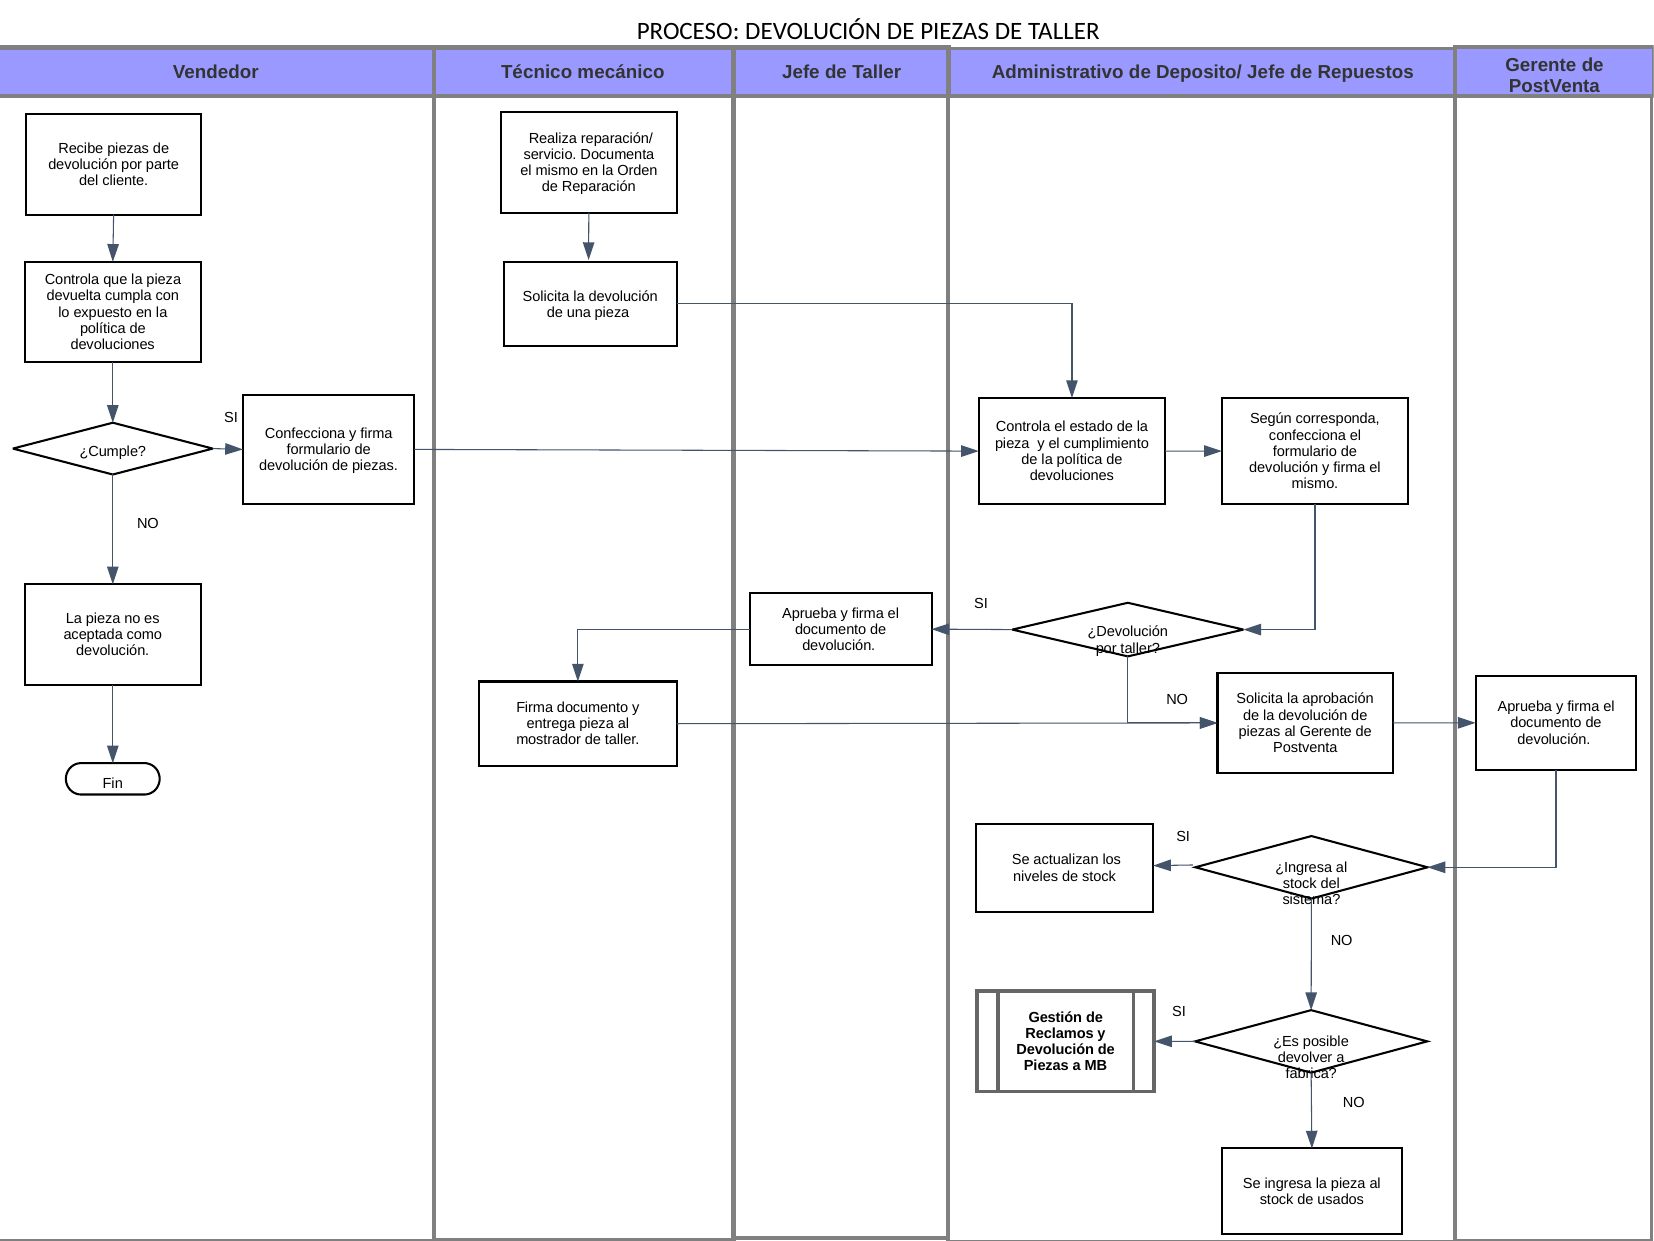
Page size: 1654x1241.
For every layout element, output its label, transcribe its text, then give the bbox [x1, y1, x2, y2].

text_box NO [1146, 723, 1199, 728]
text_box NO [1323, 1086, 1385, 1130]
text_box Confecciona y firma formulario de devolución de piezas. [242, 394, 415, 505]
text_box ¿Ingresa al stock del sistema? [1195, 836, 1427, 899]
text_box Se ingresa la pieza al stock de usados [1221, 1148, 1402, 1235]
text_box Fin [65, 763, 160, 795]
text_box ¿Devolución por taller? [1013, 602, 1243, 657]
text_box SI [207, 402, 255, 444]
text_box Jefe de Taller [736, 53, 946, 97]
text_box PROCESO: DEVOLUCIÓN DE PIEZAS DE TALLER [476, 6, 1261, 53]
text_box Técnico mecánico [436, 50, 731, 97]
text_box Vendedor [0, 50, 432, 97]
text_box Aprueba y firma el documento de devolución. [749, 593, 932, 665]
text_box Recibe piezas de devolución por parte del cliente. [25, 114, 202, 215]
text_box Aprueba y firma el documento de devolución. [1475, 675, 1637, 770]
text_box SI [1155, 995, 1203, 1037]
text_box Firma documento y entrega pieza al mostrador de taller. [478, 681, 677, 767]
text_box Gestión de Reclamos y Devolución de Piezas a MB [977, 991, 1154, 1092]
text_box NO [1311, 924, 1373, 969]
text_box La pieza no es aceptada como devolución. [25, 584, 201, 685]
text_box NO [1146, 683, 1208, 722]
text_box Realiza reparación/ servicio. Documenta el mismo en la Orden de Reparación [501, 112, 677, 213]
text_box Solicita la devolución de una pieza [503, 261, 677, 347]
text_box Se actualizan los niveles de stock [975, 823, 1154, 913]
text_box Solicita la aprobación de la devolución de piezas al Gerente de Postventa [1217, 672, 1393, 774]
text_box Gerente de PostVenta [1455, 47, 1654, 97]
text_box Administrativo de Deposito/ Jefe de Repuestos [950, 50, 1453, 97]
text_box SI [957, 588, 1005, 630]
text_box Según corresponda, confecciona el formulario de devolución y firma el mismo. [1221, 397, 1409, 505]
text_box SI [1159, 821, 1207, 862]
text_box ¿Es posible devolver a fabrica? [1196, 1010, 1428, 1073]
text_box Controla el estado de la pieza y el cumplimiento de la política de devoluciones [978, 397, 1166, 505]
text_box Controla que la pieza devuelta cumpla con lo expuesto en la política de devoluciones [25, 261, 201, 363]
text_box NO [117, 507, 179, 551]
text_box ¿Cumple? [12, 422, 212, 475]
